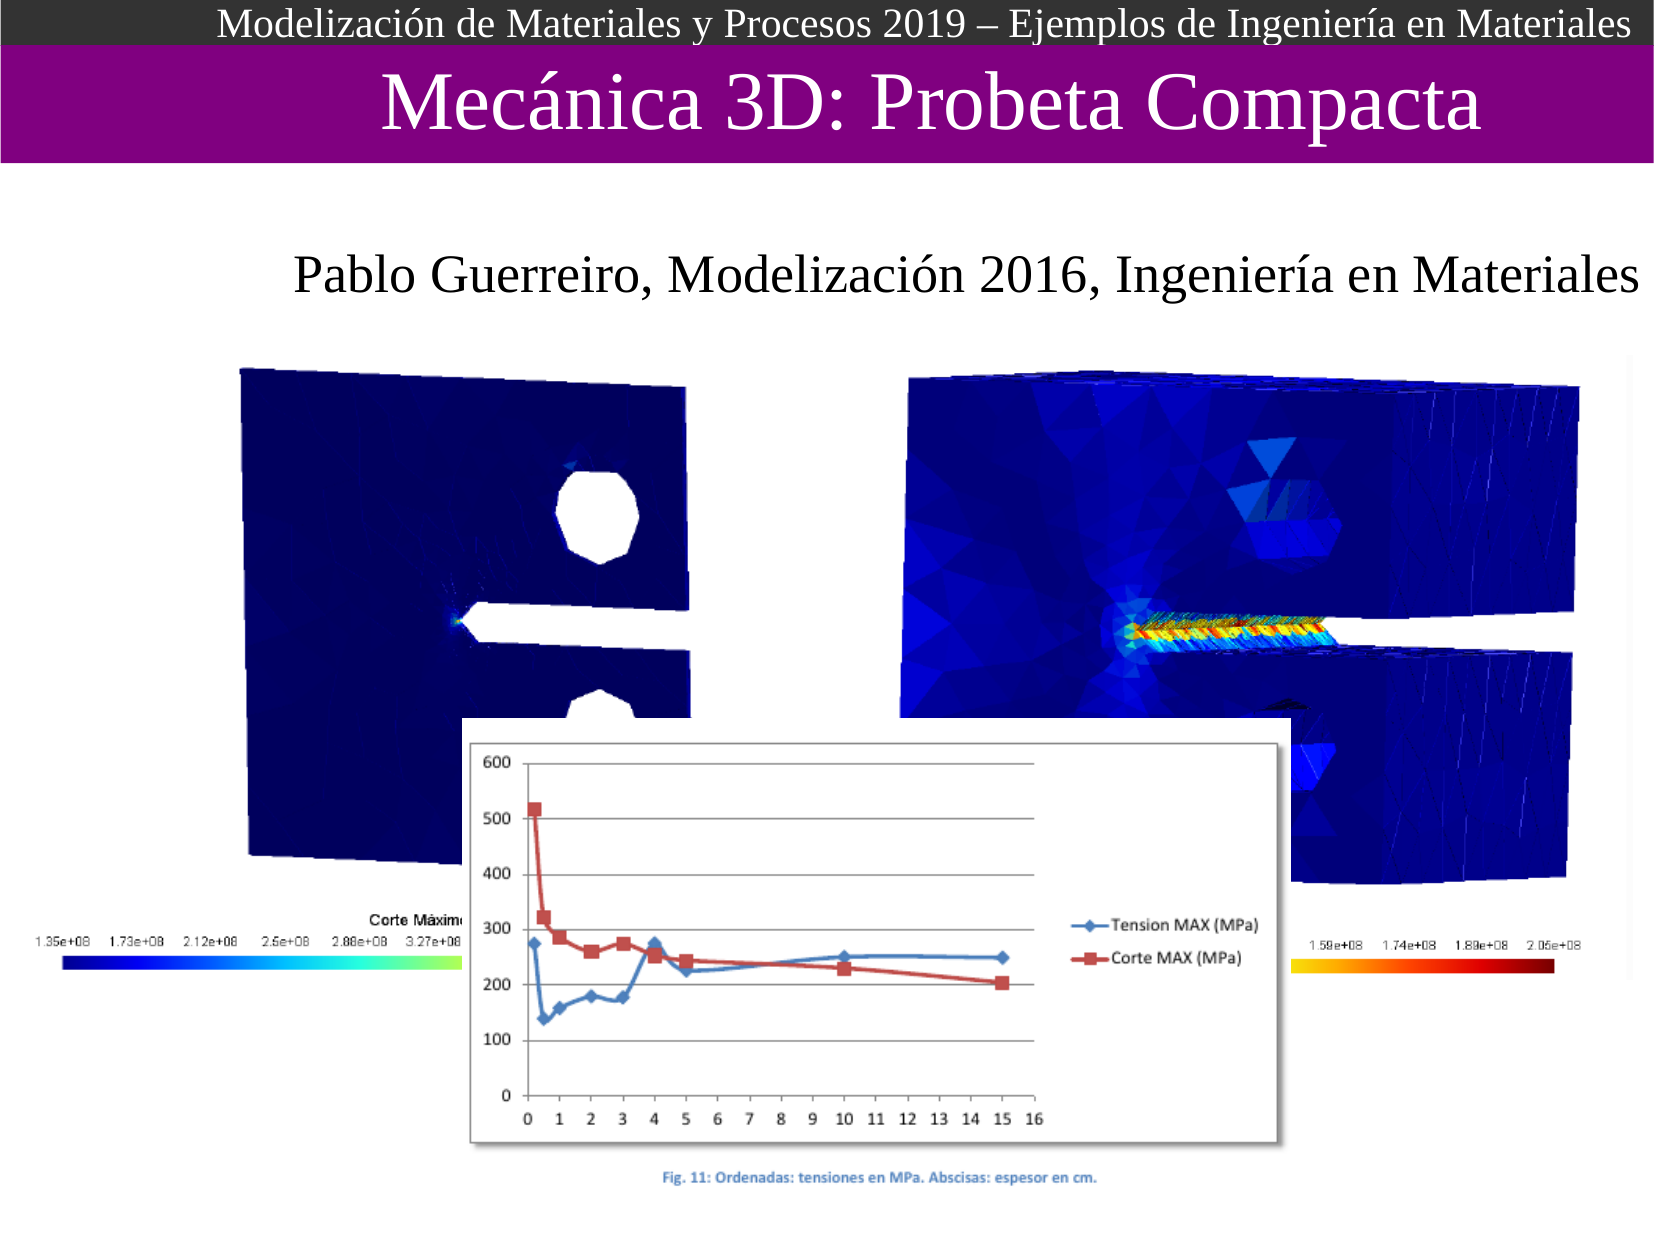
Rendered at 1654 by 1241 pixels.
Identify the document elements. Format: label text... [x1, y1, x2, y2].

text_box Mecánica 3D: Probeta Compacta [230, 47, 1634, 162]
picture [26, 355, 1633, 1197]
text_box Pablo Guerreiro, Modelización 2016, Ingeniería en Materiales [278, 237, 1654, 372]
